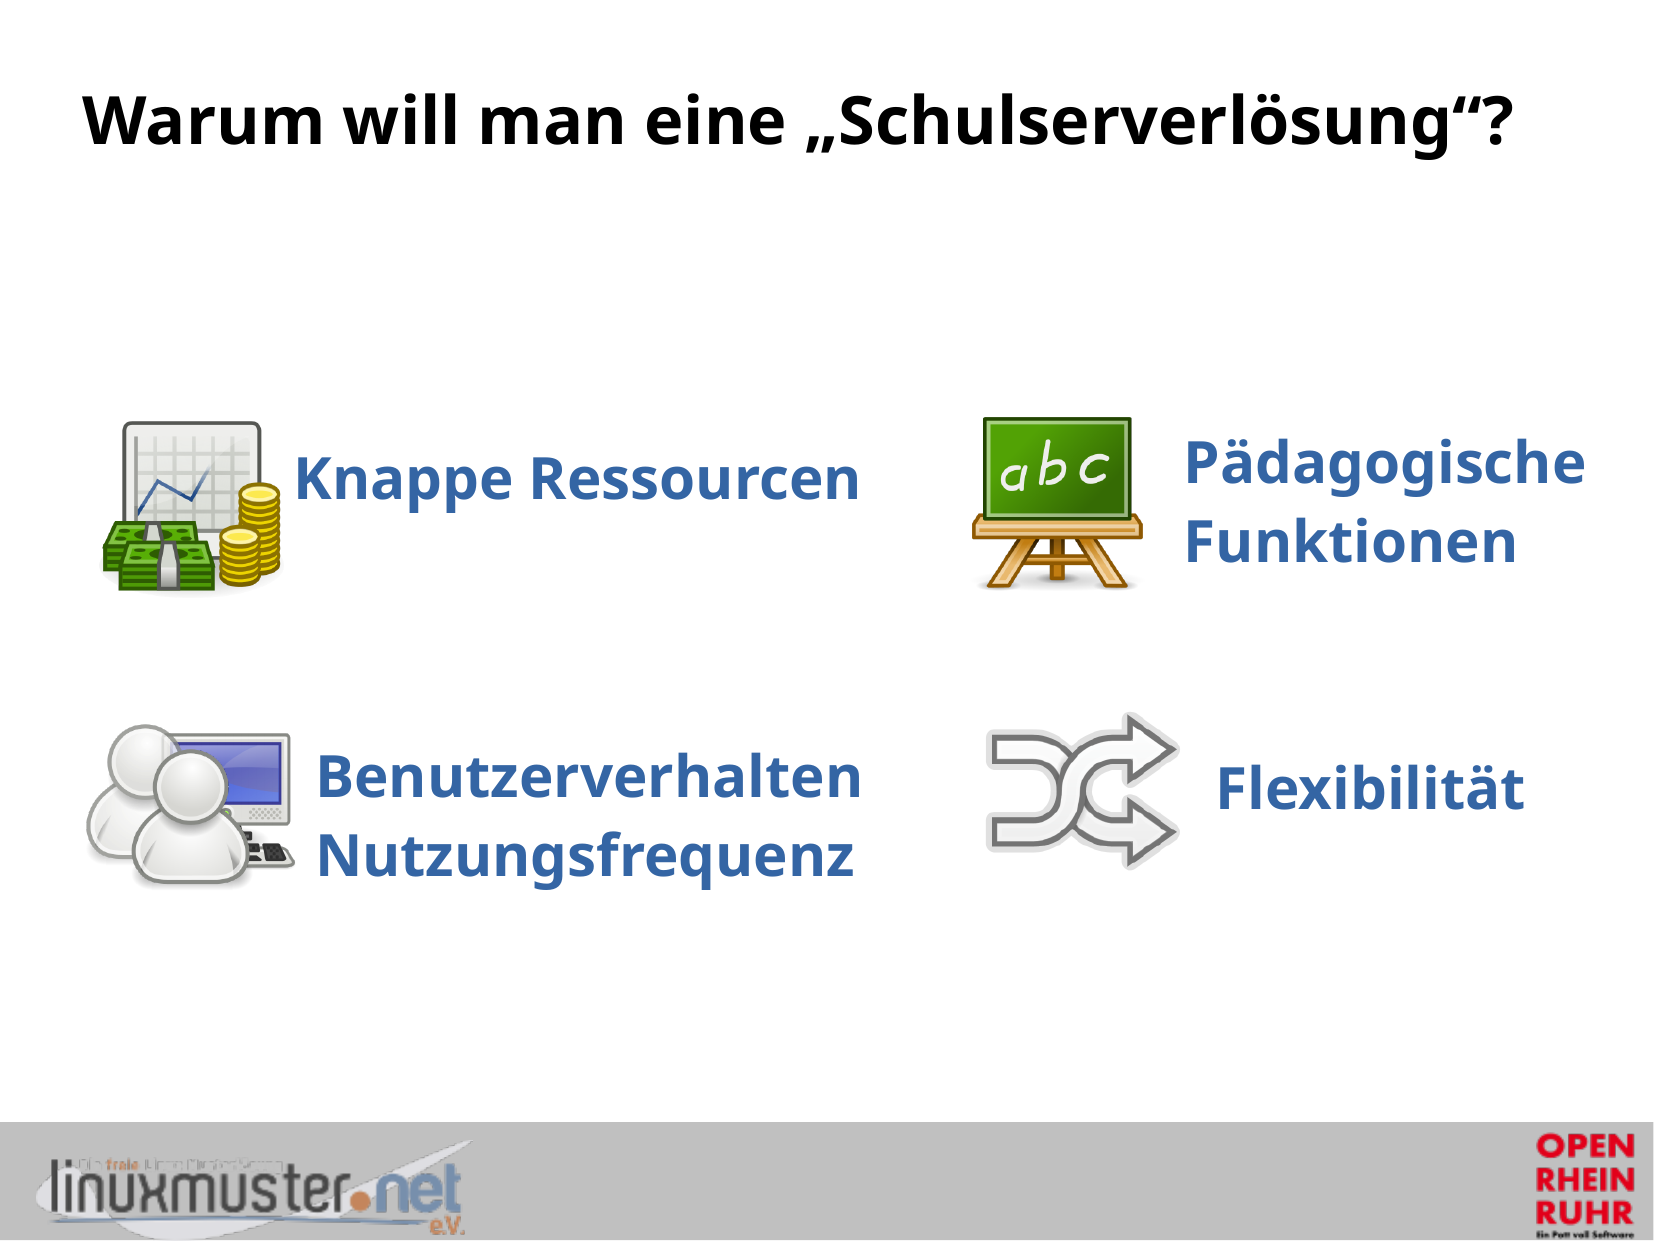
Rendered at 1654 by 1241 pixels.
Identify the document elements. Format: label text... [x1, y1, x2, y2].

picture [1535, 1131, 1636, 1241]
text_box Pädagogische Funktionen [1169, 413, 1596, 560]
picture [70, 703, 296, 905]
picture [944, 646, 1227, 929]
title Warum will man eine „Schulserverlösung“? [82, 49, 1571, 189]
text_box Flexibilität [1227, 739, 1536, 821]
text_box Benutzerverhalten Nutzungsfrequenz [300, 727, 854, 875]
picture [968, 413, 1146, 591]
picture [36, 1140, 473, 1241]
picture [99, 413, 284, 598]
text_box Knappe Ressourcen [284, 429, 851, 511]
